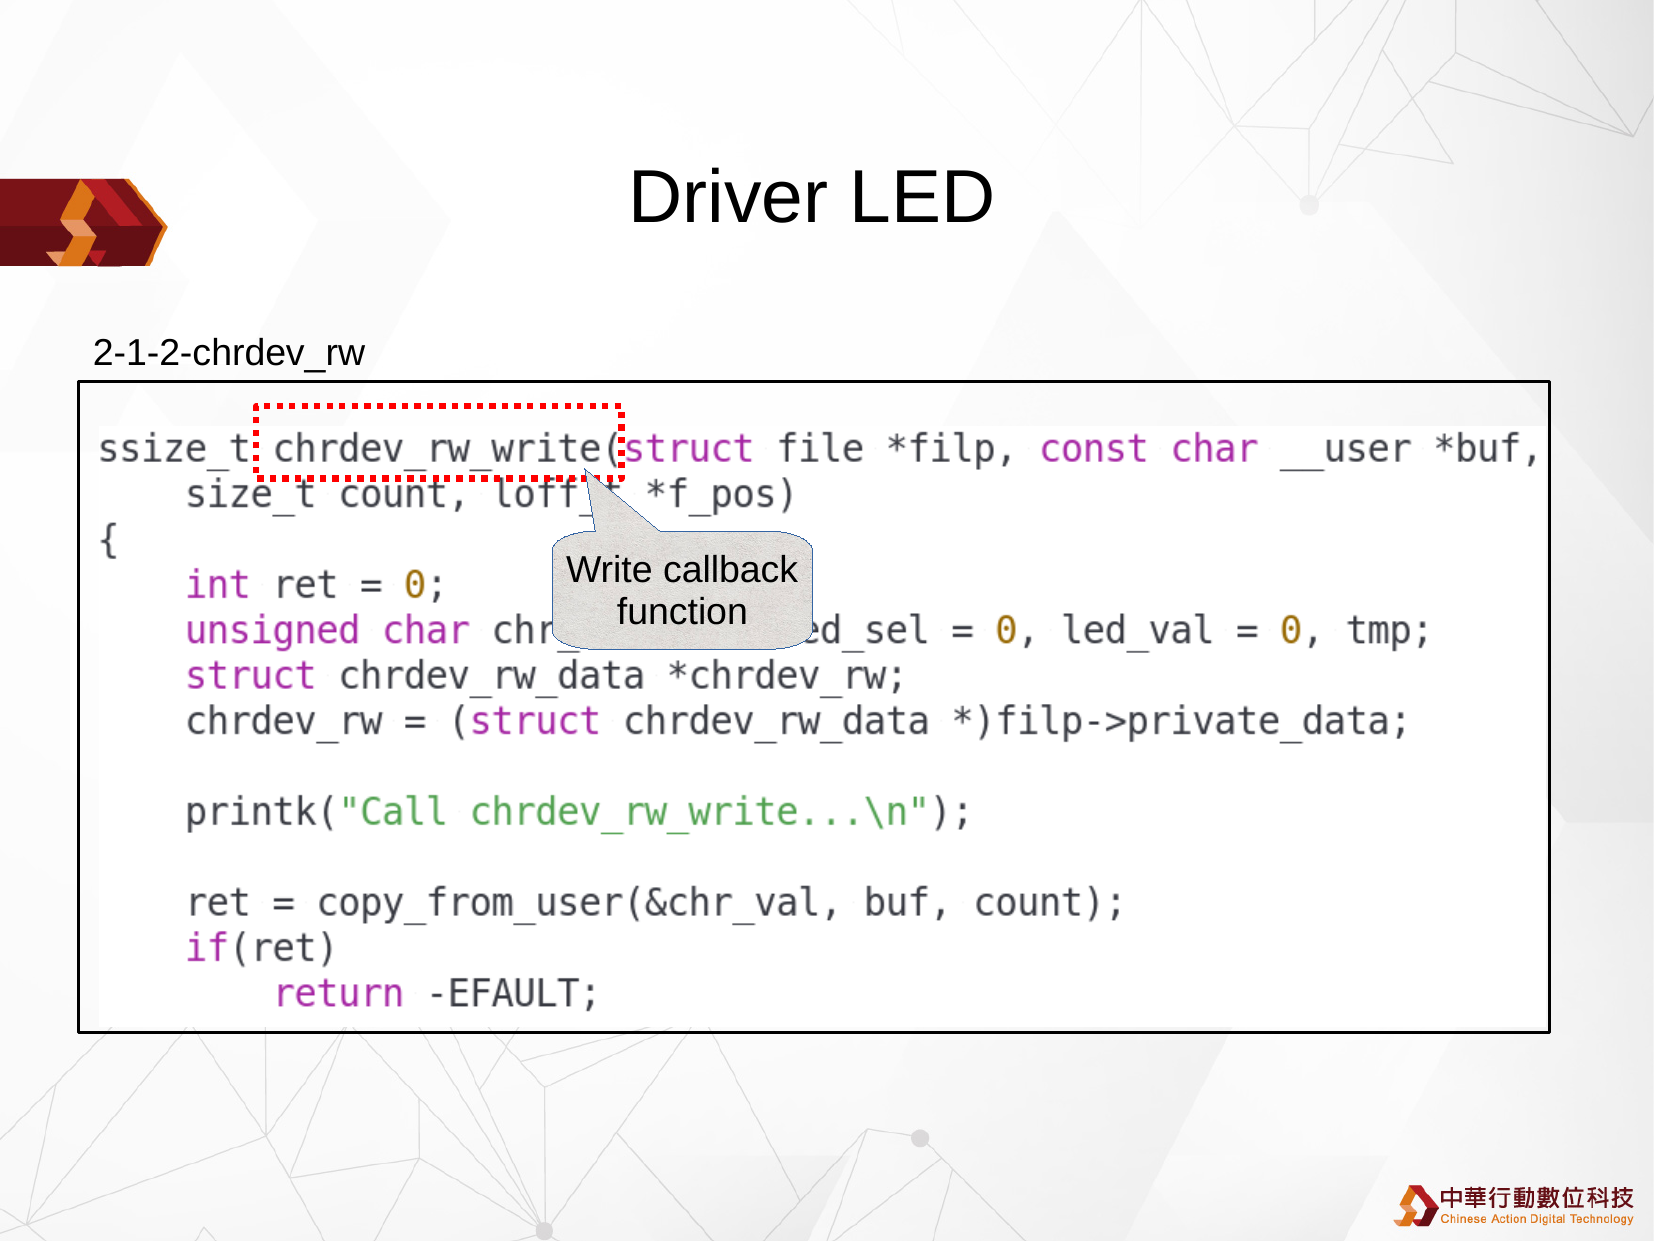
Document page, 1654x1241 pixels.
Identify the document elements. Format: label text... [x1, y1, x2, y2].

picture [0, 0, 1654, 1241]
title Driver LED [118, 112, 1506, 281]
text_box Write callback function [552, 468, 813, 650]
text_box 2-1-2-chrdev_rw [78, 324, 381, 382]
